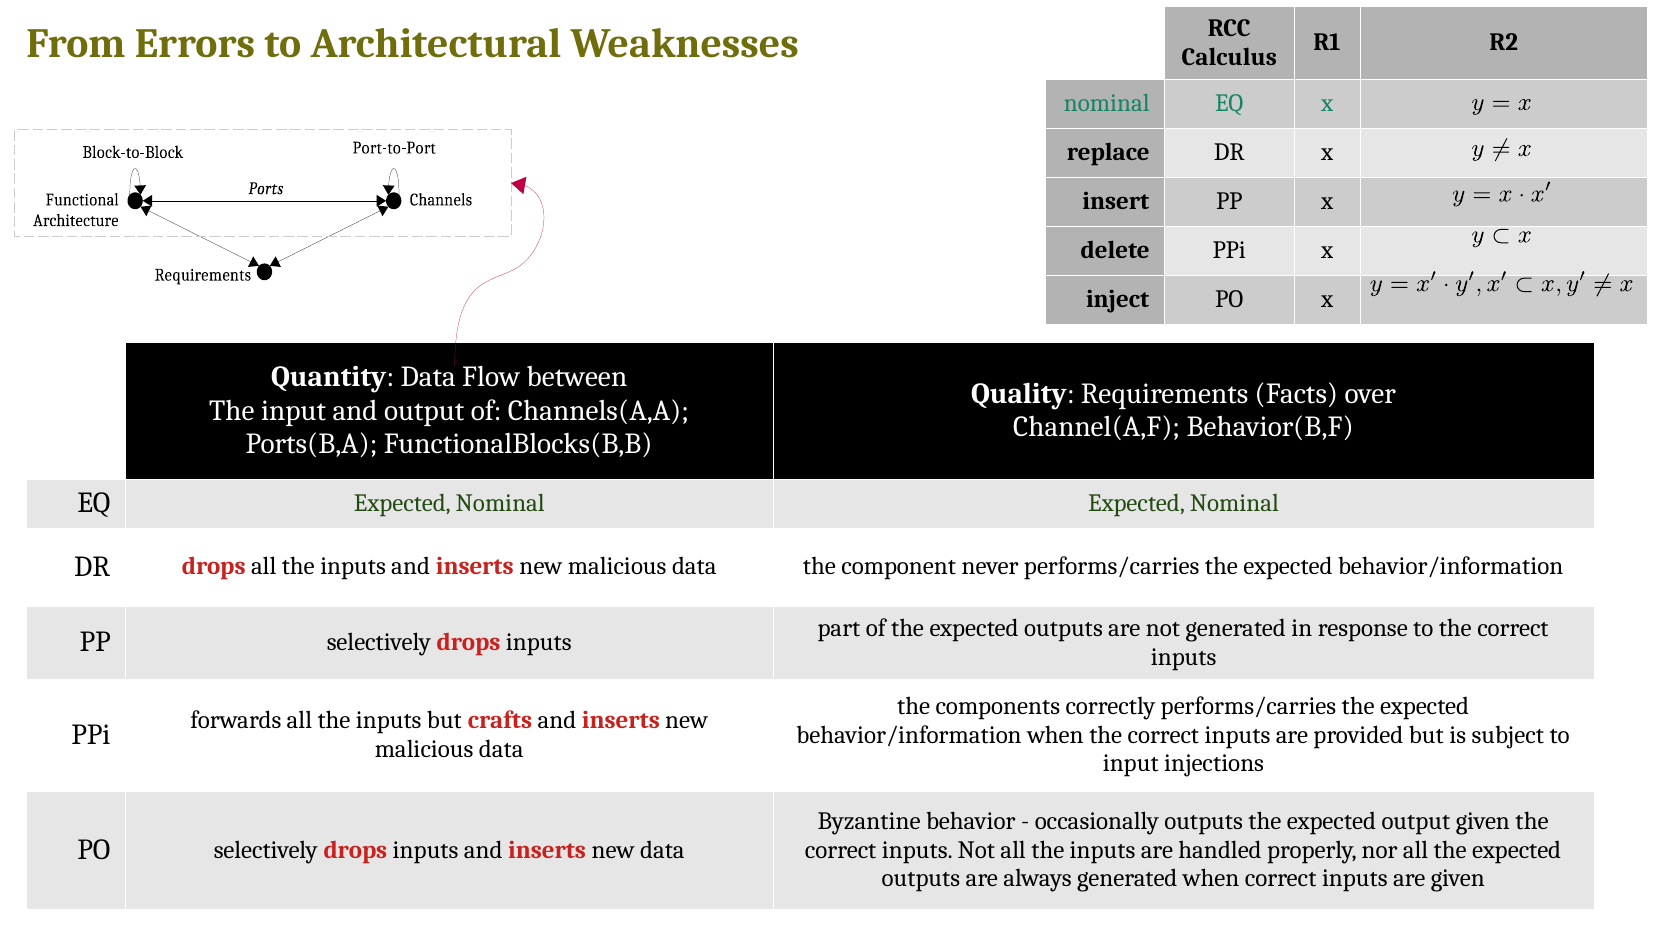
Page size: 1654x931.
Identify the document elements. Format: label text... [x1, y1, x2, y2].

text_box [428, 197, 453, 206]
text_box [127, 192, 143, 210]
text_box [416, 145, 423, 154]
text_box [362, 145, 369, 154]
text_box [386, 192, 402, 210]
text_box [209, 272, 222, 281]
table_cell PP [1165, 178, 1294, 226]
text_box [89, 193, 119, 206]
table_header R2 [1361, 7, 1647, 79]
table_cell DR [1165, 129, 1294, 177]
table_cell the components correctly performs/carries the expected behavior/information when the correct inputs are provided but is subject to input injections [774, 680, 1594, 791]
text_box [454, 193, 472, 206]
table_cell PPi [1165, 227, 1294, 275]
picture [1452, 181, 1551, 207]
text_box [256, 263, 273, 281]
table_cell [1361, 178, 1647, 226]
table_cell EQ [1165, 80, 1294, 128]
table_cell x [1295, 227, 1360, 275]
table_header [27, 343, 125, 479]
text_box [223, 272, 239, 281]
text_box [410, 193, 427, 206]
table_header RCC Calculus [1165, 7, 1294, 79]
table_cell PPi [27, 680, 125, 791]
picture [1369, 271, 1633, 297]
text_box [33, 213, 70, 227]
picture [1471, 98, 1531, 115]
text_box [82, 145, 121, 158]
text_box [352, 141, 361, 154]
text_box [181, 268, 208, 281]
text_box [155, 268, 172, 281]
table_cell forwards all the inputs but crafts and inserts new malicious data [126, 680, 773, 791]
table_cell [1361, 80, 1647, 128]
text_box From Errors to Architectural Weaknesses [11, 12, 839, 77]
text_box [248, 182, 284, 195]
table_header R1 [1295, 7, 1360, 79]
table_cell PO [27, 792, 125, 909]
table_cell x [1295, 276, 1360, 324]
table_header Quantity: Data Flow between The input and output of: Channels(A,A); Ports(B,A); FunctionalBlocks(B,B) [126, 343, 773, 479]
table_cell [1361, 129, 1647, 177]
picture [1471, 228, 1531, 248]
text_box [70, 216, 104, 227]
text_box [126, 147, 139, 159]
table_cell delete [1046, 227, 1164, 275]
table_cell DR [27, 529, 125, 606]
text_box [173, 272, 181, 285]
table_cell Expected, Nominal [126, 480, 773, 528]
picture [1471, 138, 1531, 162]
table_cell x [1295, 80, 1360, 128]
table_cell inject [1046, 276, 1164, 324]
table_cell [1361, 276, 1647, 324]
text_box [239, 270, 251, 281]
table_cell EQ [27, 480, 125, 528]
table_cell PP [27, 607, 125, 679]
table_cell nominal [1046, 80, 1164, 128]
text_box [370, 143, 382, 154]
text_box [387, 143, 401, 154]
text_box [159, 149, 167, 158]
text_box [406, 141, 415, 154]
table_cell insert [1046, 178, 1164, 226]
table_cell Expected, Nominal [774, 480, 1594, 528]
text_box [105, 217, 119, 227]
table_cell selectively drops inputs [126, 607, 773, 679]
text_box [424, 143, 436, 154]
table_cell replace [1046, 129, 1164, 177]
text_box [168, 145, 184, 158]
table_cell x [1295, 129, 1360, 177]
text_box [145, 145, 159, 158]
table_header Quality: Requirements (Facts) over Channel(A,F); Behavior(B,F) [774, 343, 1594, 479]
table_cell x [1295, 178, 1360, 226]
table_cell drops all the inputs and inserts new malicious data [126, 529, 773, 606]
table_cell [1361, 227, 1647, 275]
table_cell part of the expected outputs are not generated in response to the correct inputs [774, 607, 1594, 679]
table_cell selectively drops inputs and inserts new data [126, 792, 773, 909]
table_header [1046, 7, 1164, 79]
table_cell Byzantine behavior - occasionally outputs the expected output given the correct inputs. Not all the inputs are handled properly, nor all the expected outputs are always generated when correct inputs are given [774, 792, 1594, 909]
table_cell the component never performs/carries the expected behavior/information [774, 529, 1594, 606]
text_box [46, 193, 89, 206]
table_cell PO [1165, 276, 1294, 324]
